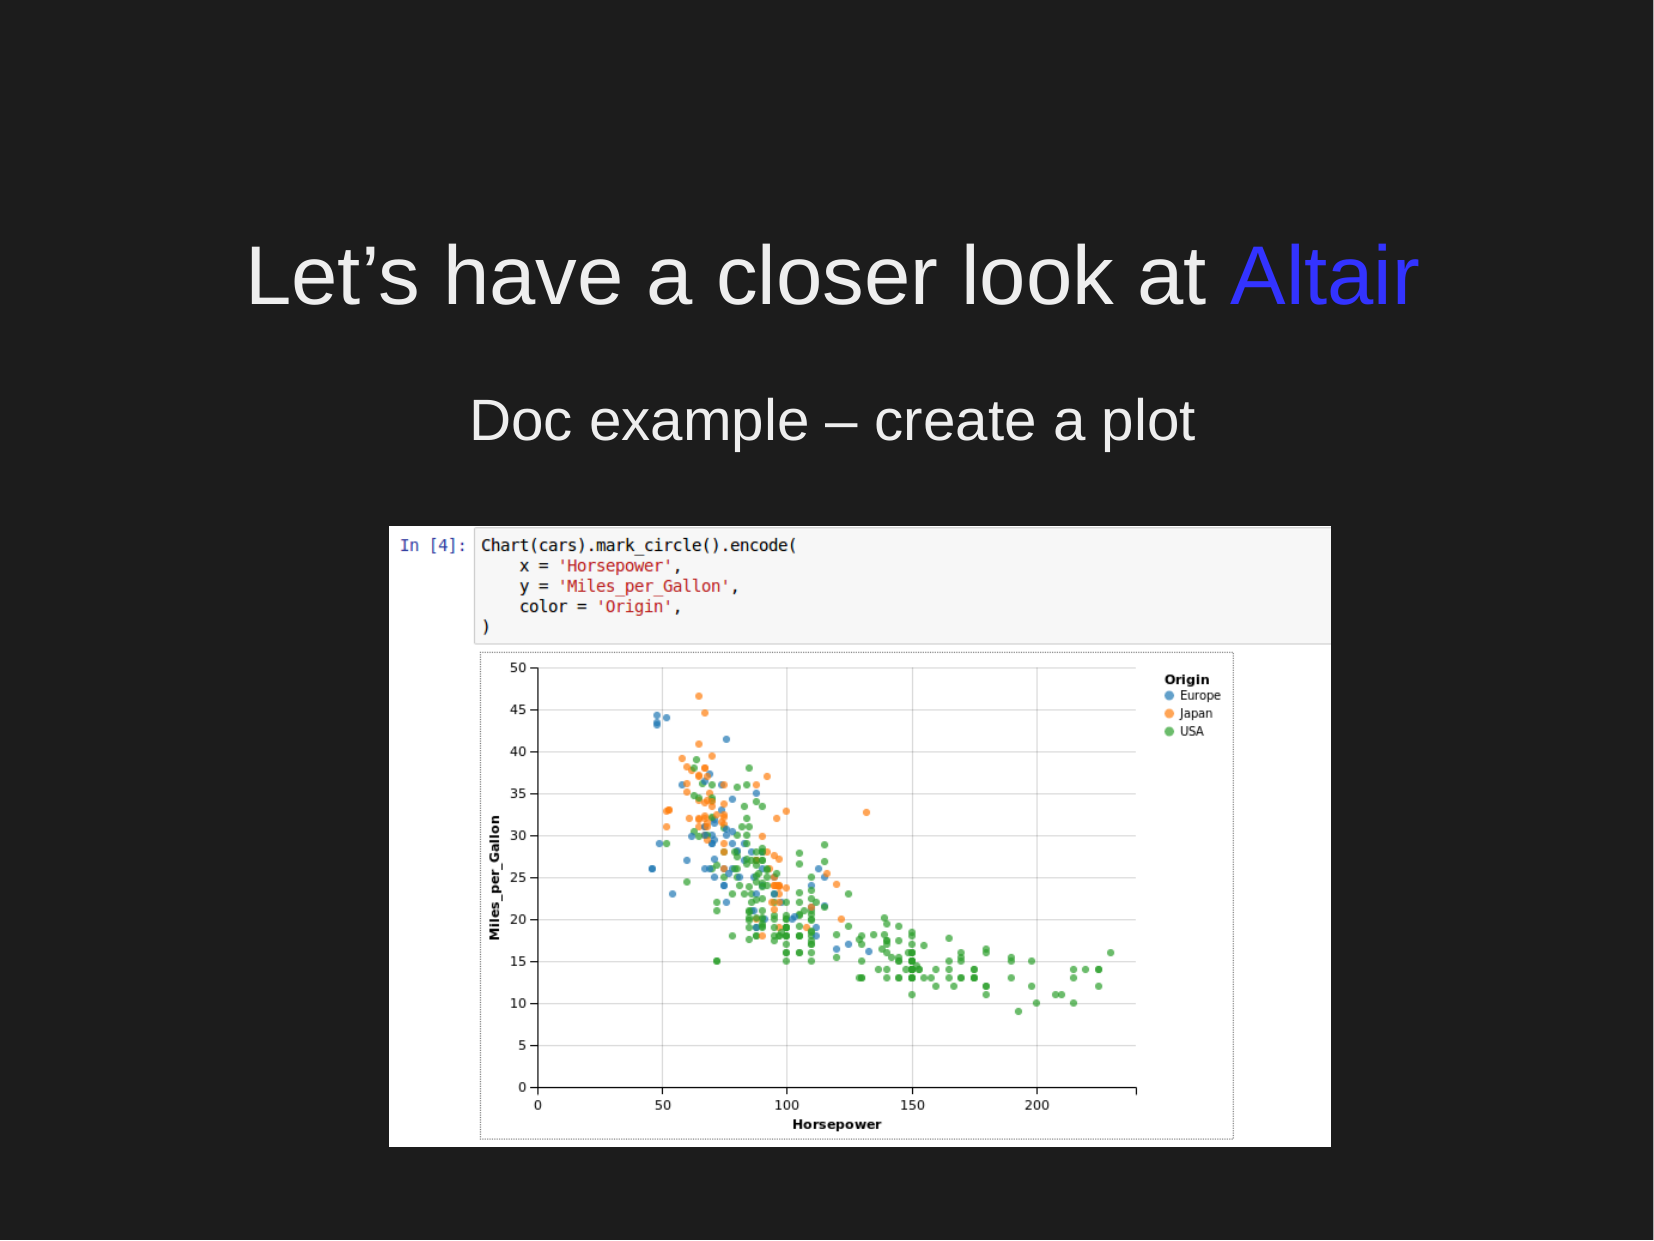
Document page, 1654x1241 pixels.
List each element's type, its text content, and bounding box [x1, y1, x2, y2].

text_box Let’s have a closer look at Altair Doc example – create a plot [88, 6, 1577, 726]
picture [389, 526, 1331, 1147]
